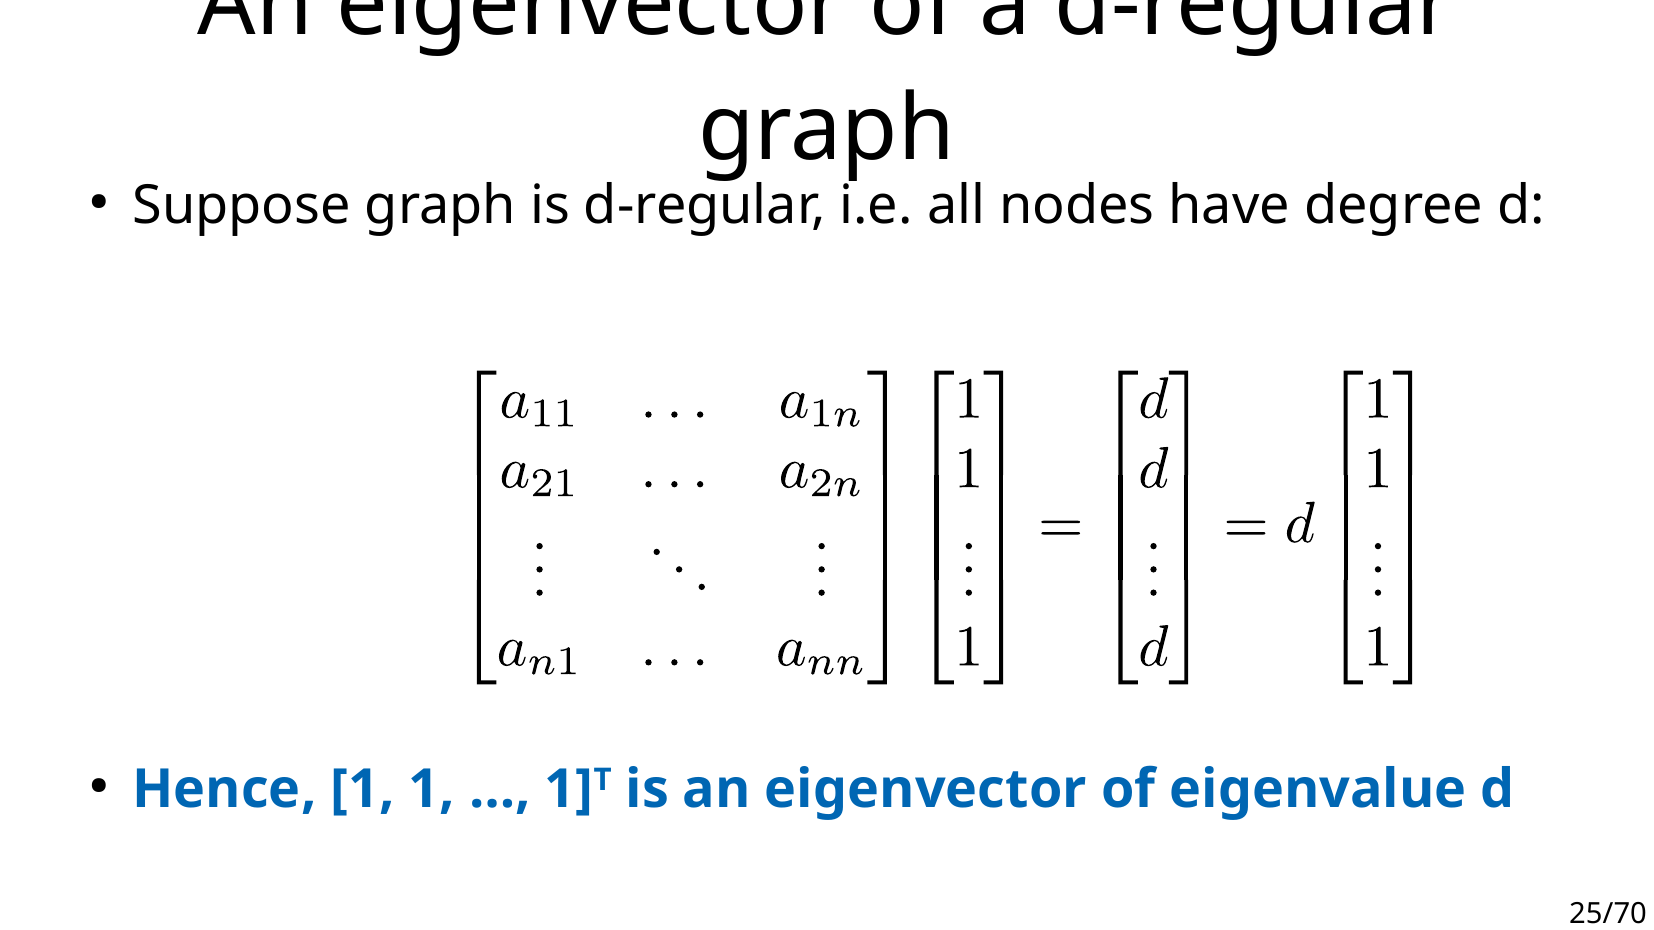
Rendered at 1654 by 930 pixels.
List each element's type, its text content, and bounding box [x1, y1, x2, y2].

title An eigenvector of a d-regular graph [82, 0, 1571, 126]
text_box [457, 370, 1432, 685]
list Suppose graph is d-regular, i.e. all nodes have degree d: Hence, [1, 1, …, 1]T is an eigenvector of eigenvalue d [75, 165, 1564, 886]
